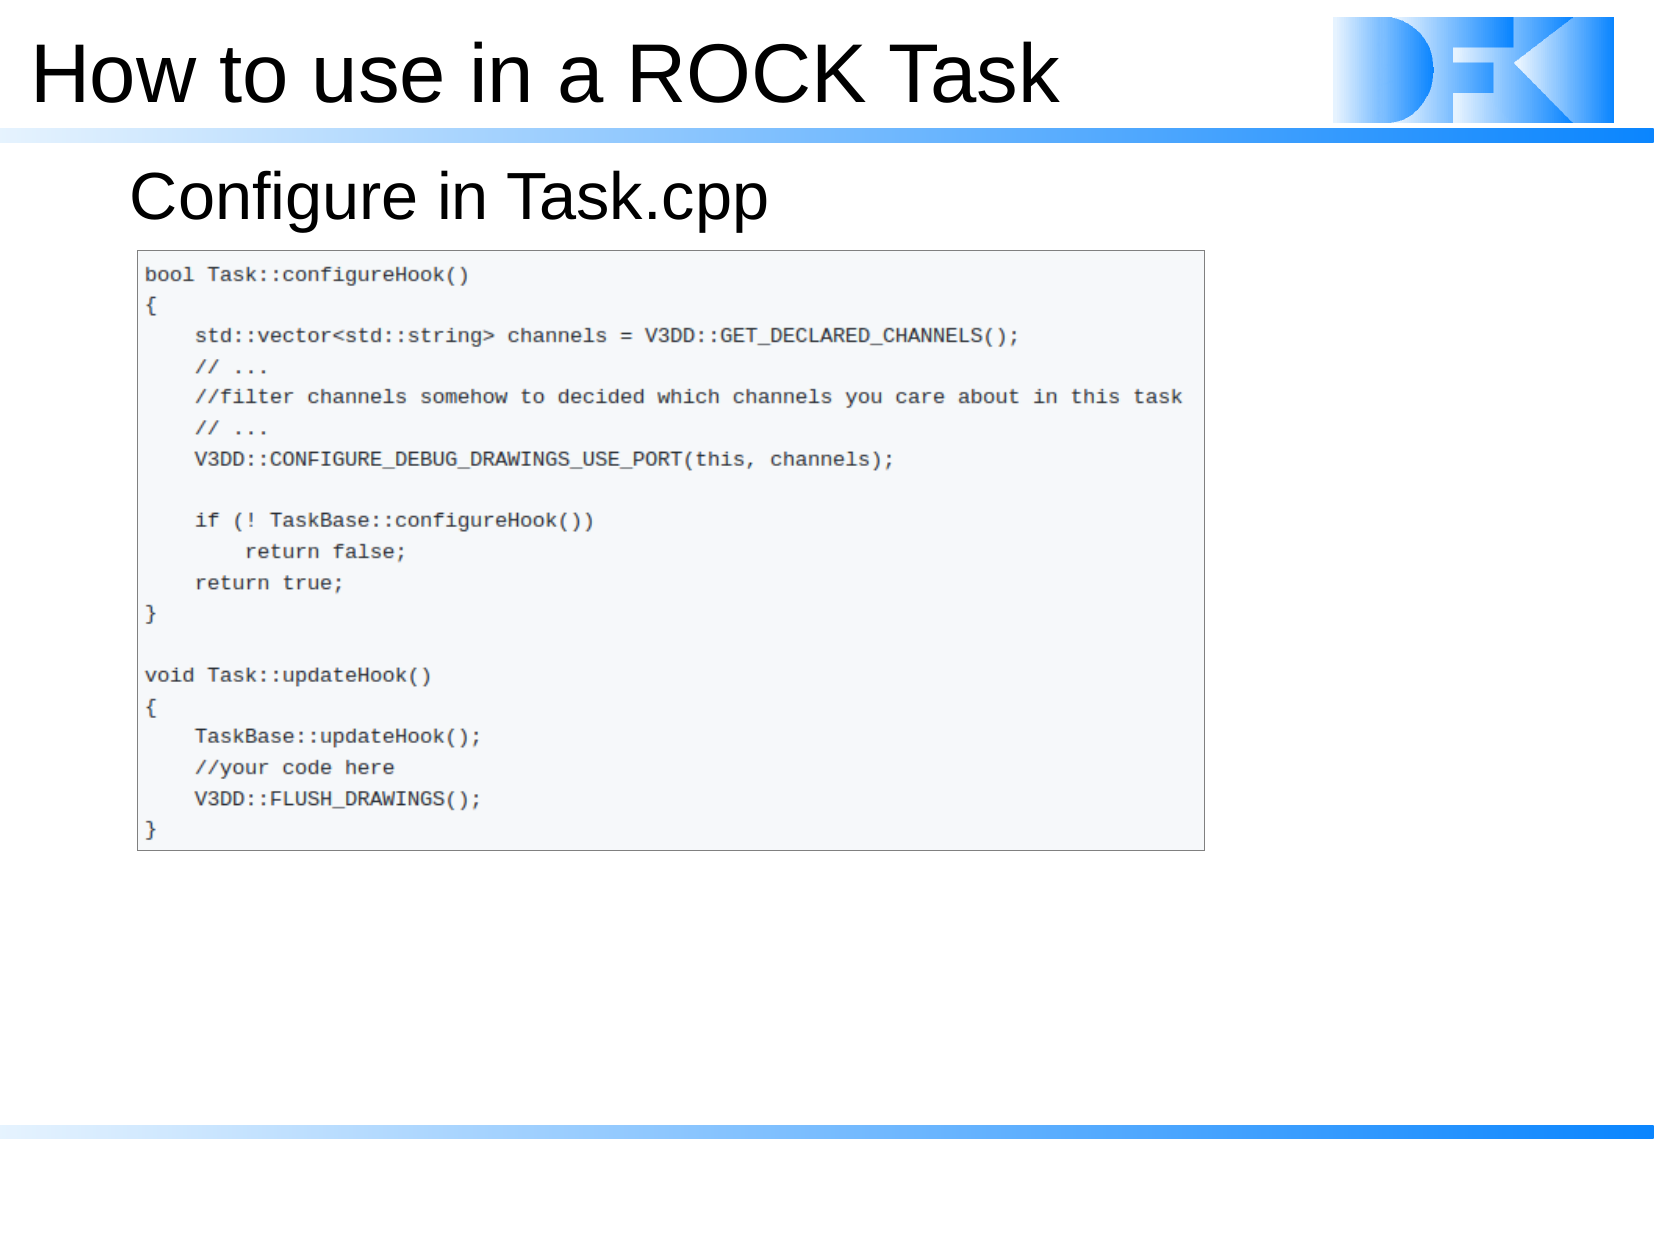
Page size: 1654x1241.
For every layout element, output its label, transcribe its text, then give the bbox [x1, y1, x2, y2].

list Configure in Task.cpp [59, 159, 1606, 240]
picture [1332, 17, 1614, 123]
title How to use in a ROCK Task [30, 8, 1291, 139]
picture [137, 250, 1205, 851]
